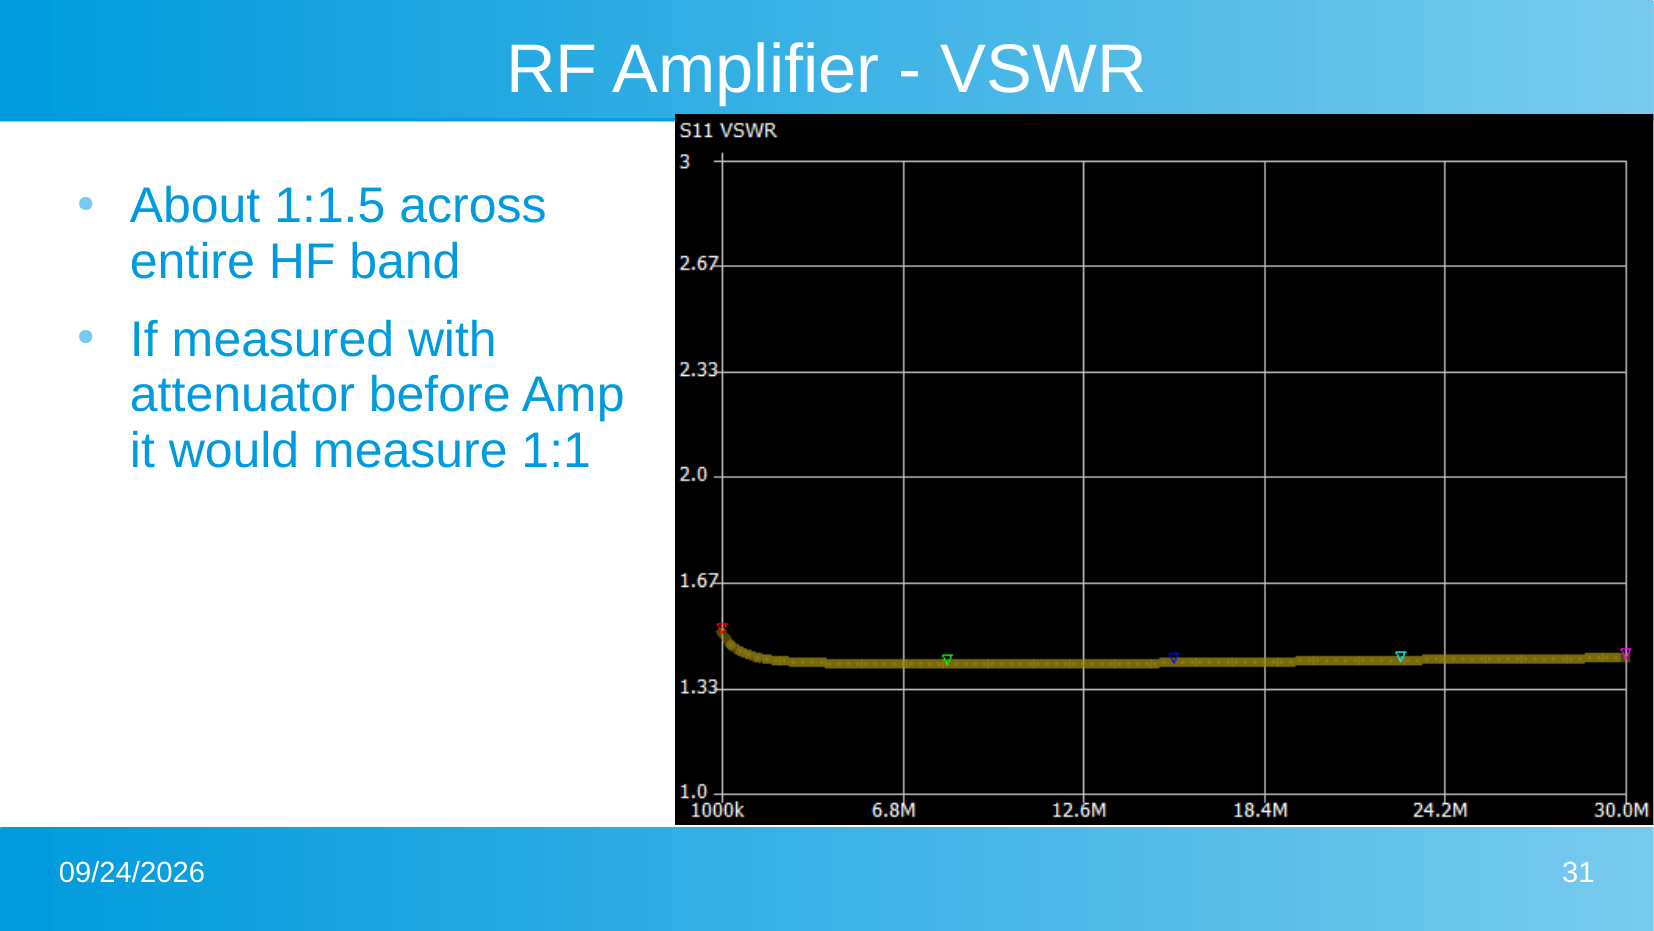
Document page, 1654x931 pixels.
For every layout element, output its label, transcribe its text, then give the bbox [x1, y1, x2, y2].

list About 1:1.5 across entire HF band If measured with attenuator before Amp it would measure 1:1 [59, 177, 638, 768]
title RF Amplifier - VSWR [59, 29, 1595, 108]
picture [675, 1, 1654, 826]
